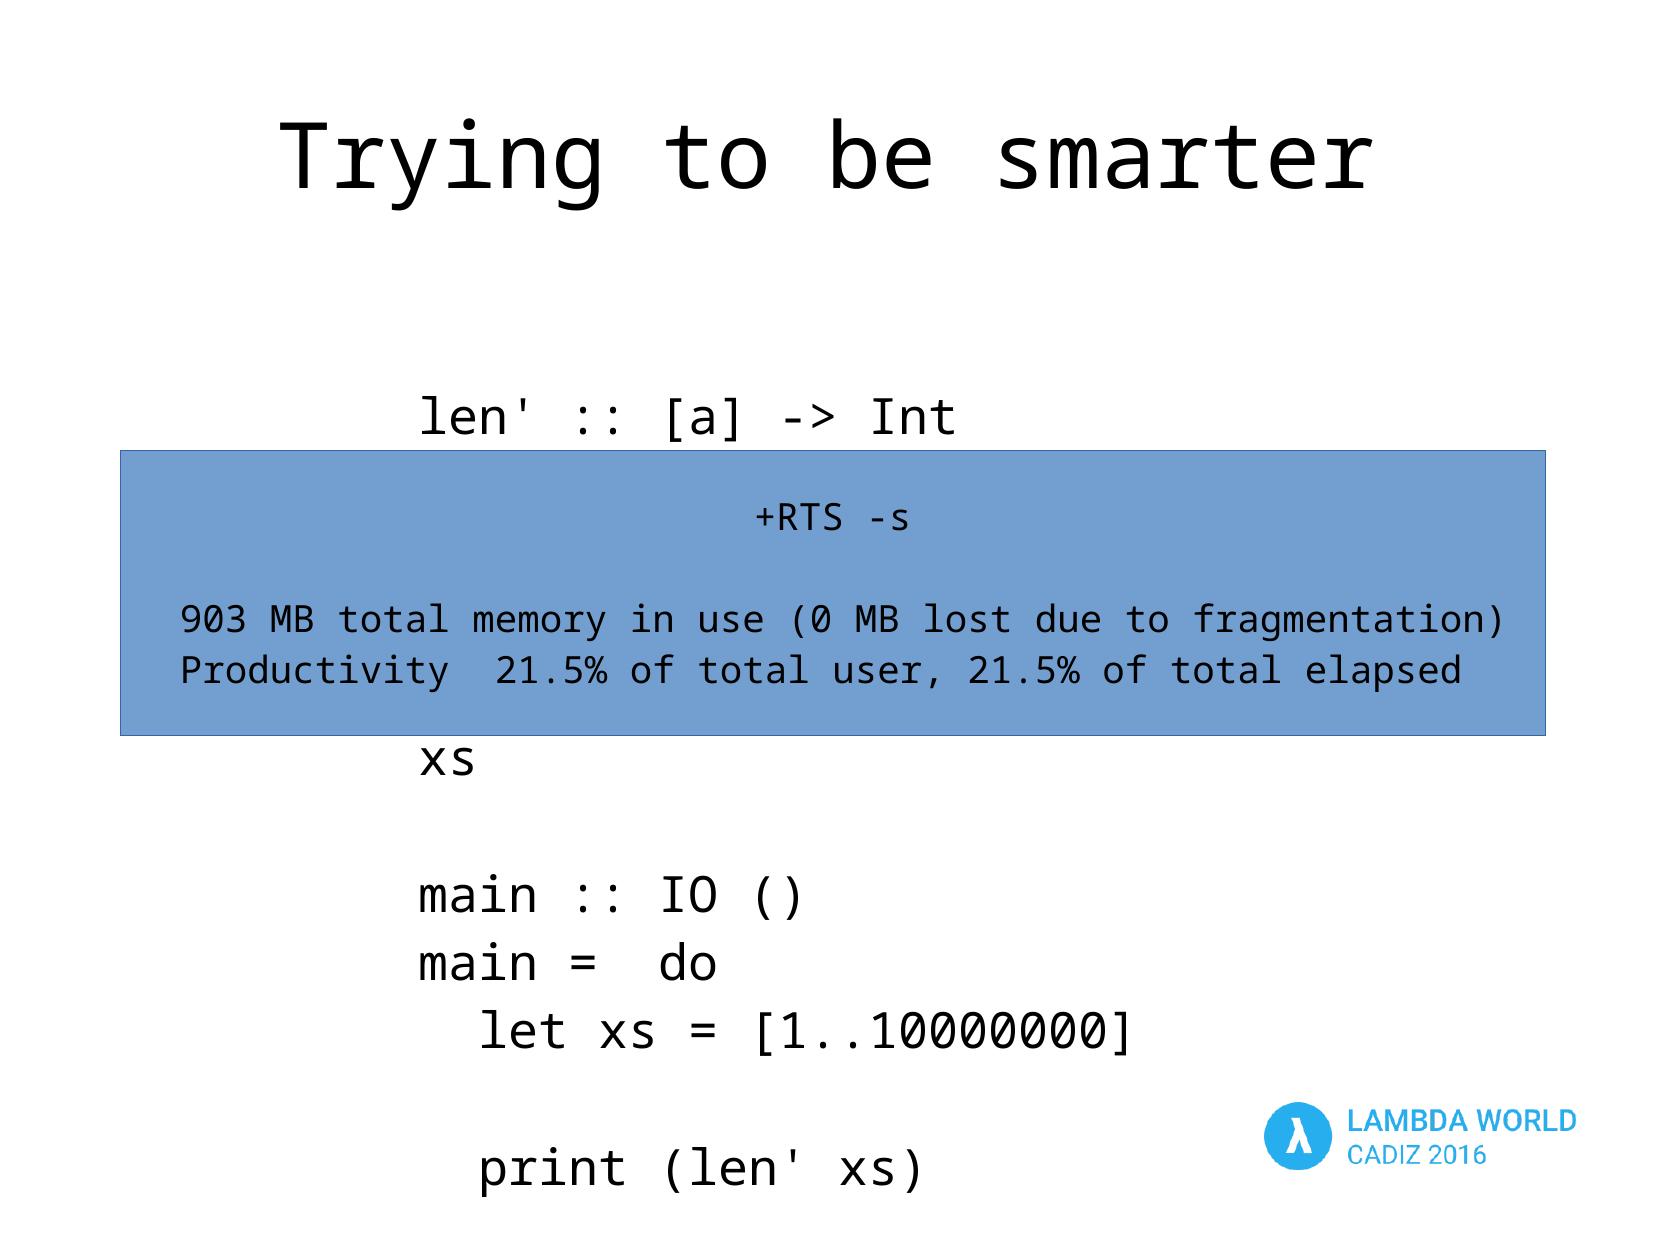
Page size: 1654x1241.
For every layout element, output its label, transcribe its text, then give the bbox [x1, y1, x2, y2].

title Trying to be smarter [82, 49, 1571, 257]
text_box len' :: [a] -> Int len' = go 0 where go acc [] = acc go acc (_:xs) = go (acc + 1) xs main :: IO () main = do let xs = [1..10000000] print (len' xs) [403, 736, 1445, 1019]
picture [1264, 1102, 1576, 1171]
text_box len' :: [a] -> Int len' = go 0 where go acc [] = acc go acc (_:xs) = go (acc + 1) xs main :: IO () main = do let xs = [1..10000000] print (len' xs) [403, 373, 1445, 450]
text_box +RTS -s 903 MB total memory in use (0 MB lost due to fragmentation) Productivity 21.5% of total user, 21.5% of total elapsed [120, 450, 1546, 736]
